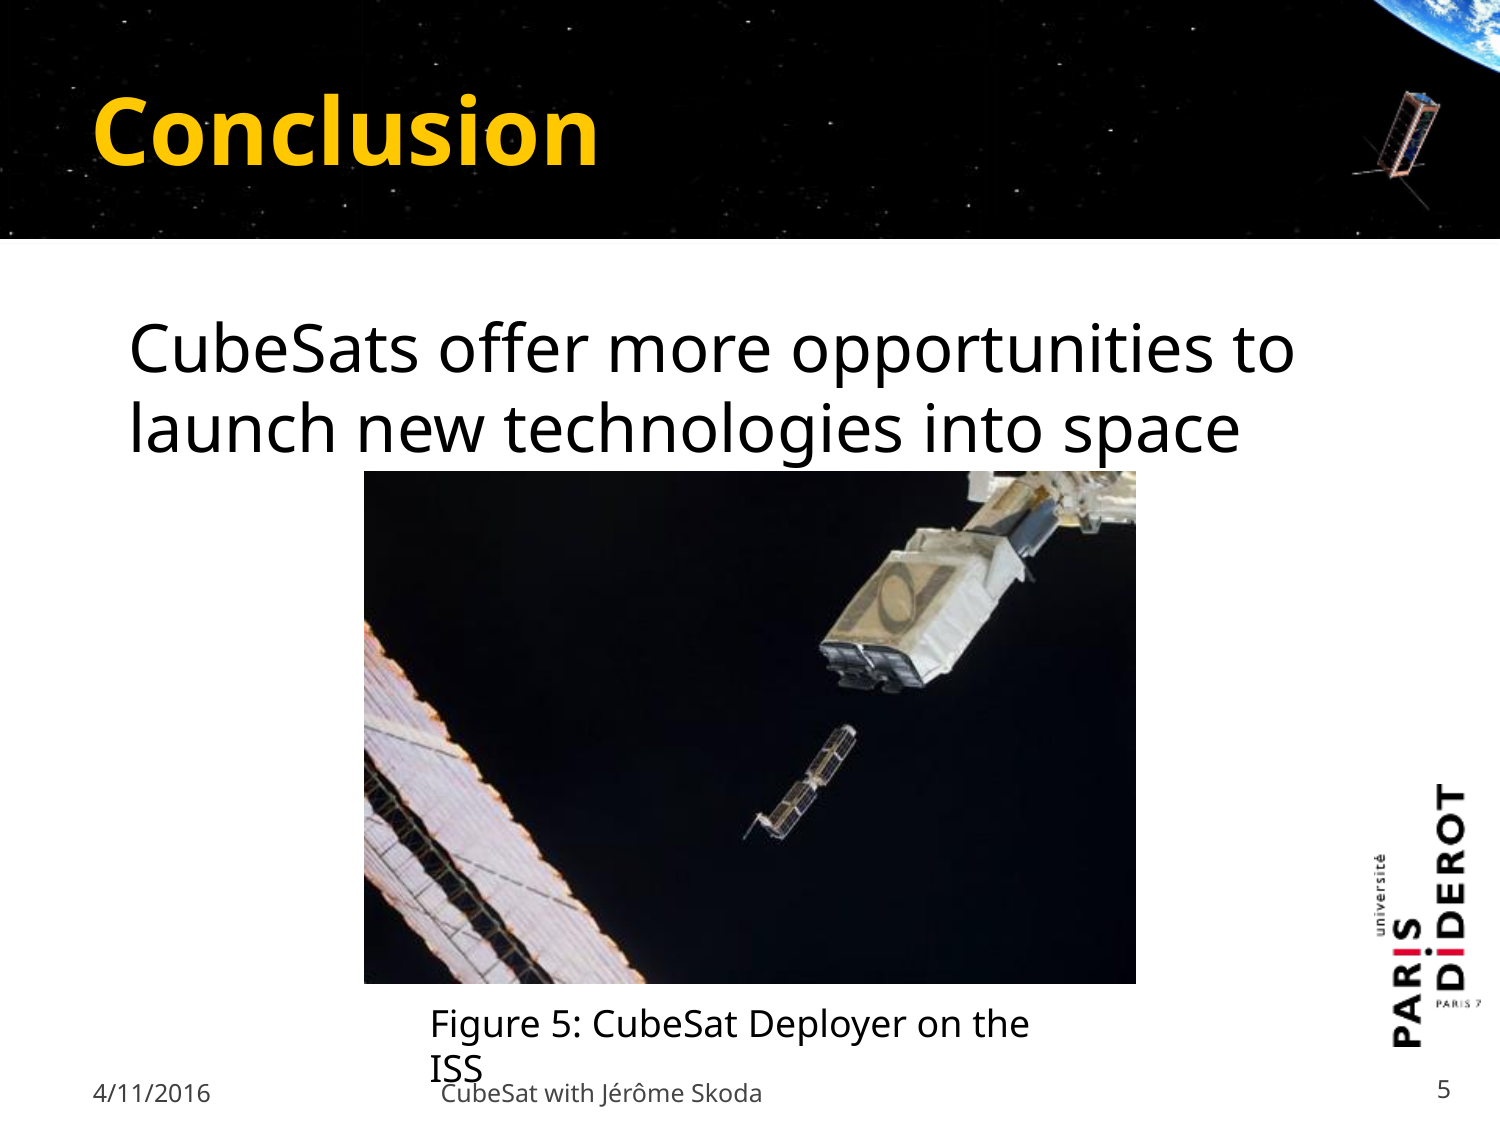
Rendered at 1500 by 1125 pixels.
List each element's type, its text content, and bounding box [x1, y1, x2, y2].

text_box Figure 5: CubeSat Deployer on the ISS [414, 992, 1086, 1098]
picture [1374, 784, 1481, 1047]
picture [364, 471, 1136, 984]
slide_number 4/11/2016 [75, 1062, 425, 1108]
slide_number <number> [1345, 1062, 1467, 1108]
list CubeSats offer more opportunities to launch new technologies into space [99, 291, 1400, 472]
footer CubeSat with Jérôme Skoda [433, 1062, 1337, 1108]
picture [0, 0, 1500, 239]
title Conclusion [75, 25, 1425, 231]
